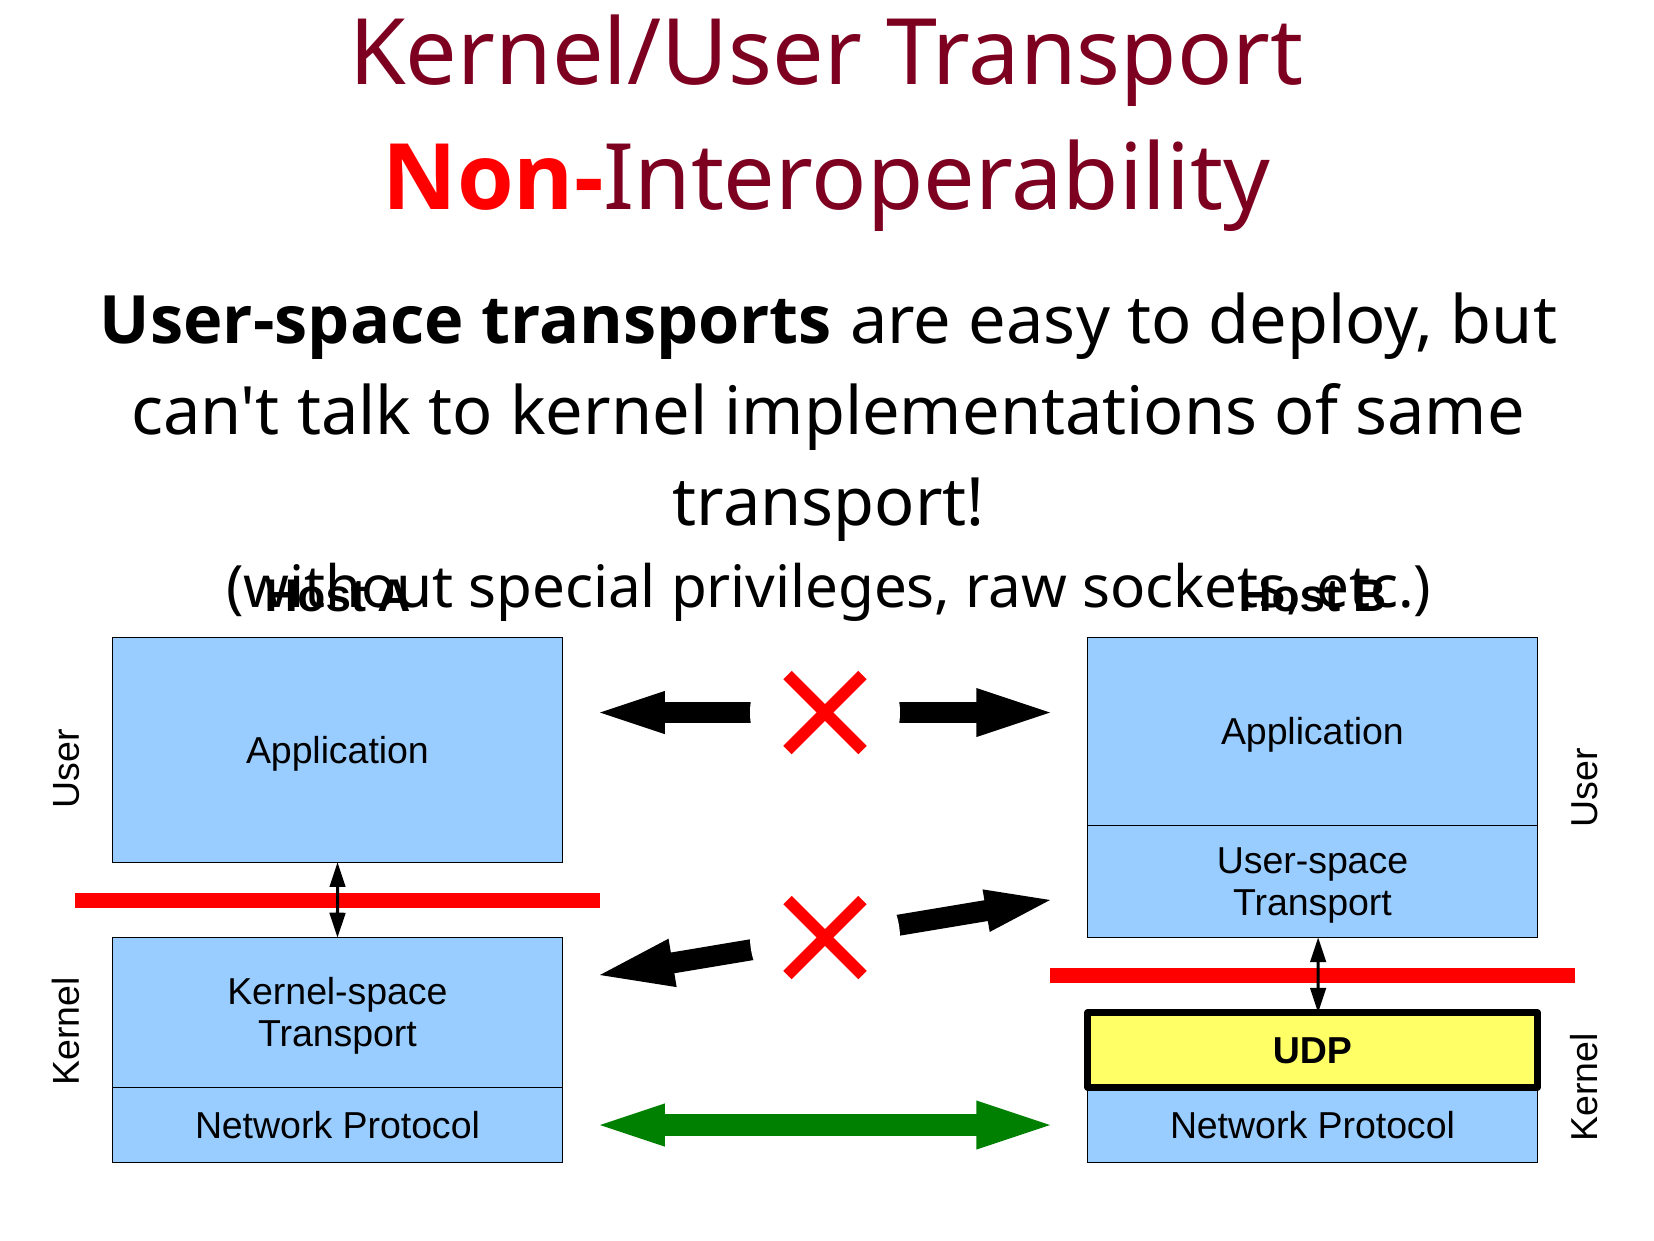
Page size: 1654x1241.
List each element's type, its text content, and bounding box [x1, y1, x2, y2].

title Kernel/User Transport Non-Interoperability [82, 5, 1571, 218]
list User-space transports are easy to deploy, but can't talk to kernel implementations of same transport! (without special privileges, raw sockets, etc.) [82, 272, 1576, 1168]
text_box Kernel [37, 901, 82, 1163]
text_box Kernel [1576, 1012, 1613, 1163]
text_box User [1576, 637, 1613, 938]
text_box User [37, 637, 82, 901]
